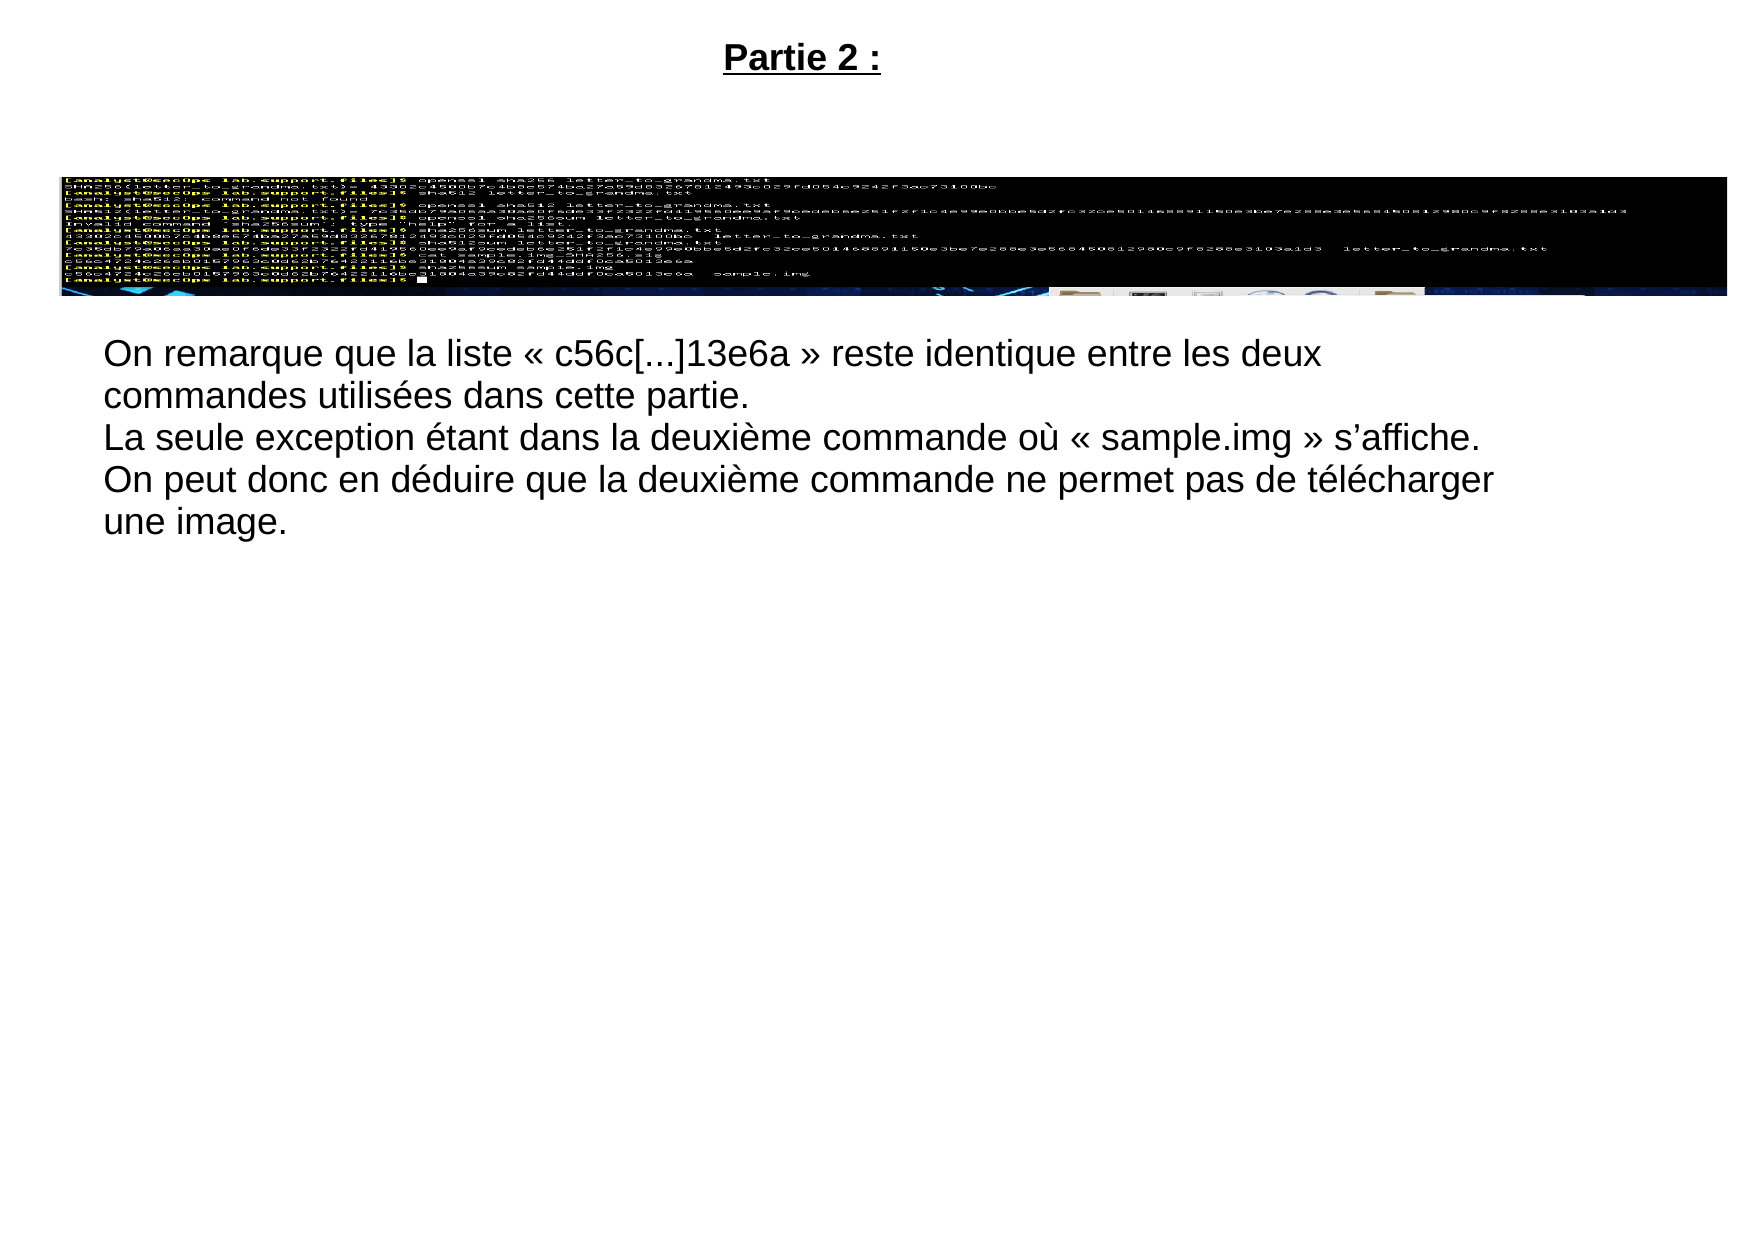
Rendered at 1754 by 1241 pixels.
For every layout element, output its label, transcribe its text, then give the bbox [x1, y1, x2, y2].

picture [59, 177, 1728, 296]
text_box On remarque que la liste « c56c[...]13e6a » reste identique entre les deux commandes utilisées dans cette partie. La seule exception étant dans la deuxième commande où « sample.img » s’affiche. On peut donc en déduire que la deuxième commande ne permet pas de télécharger une image. [88, 324, 1536, 550]
text_box Partie 2 : [708, 29, 916, 87]
